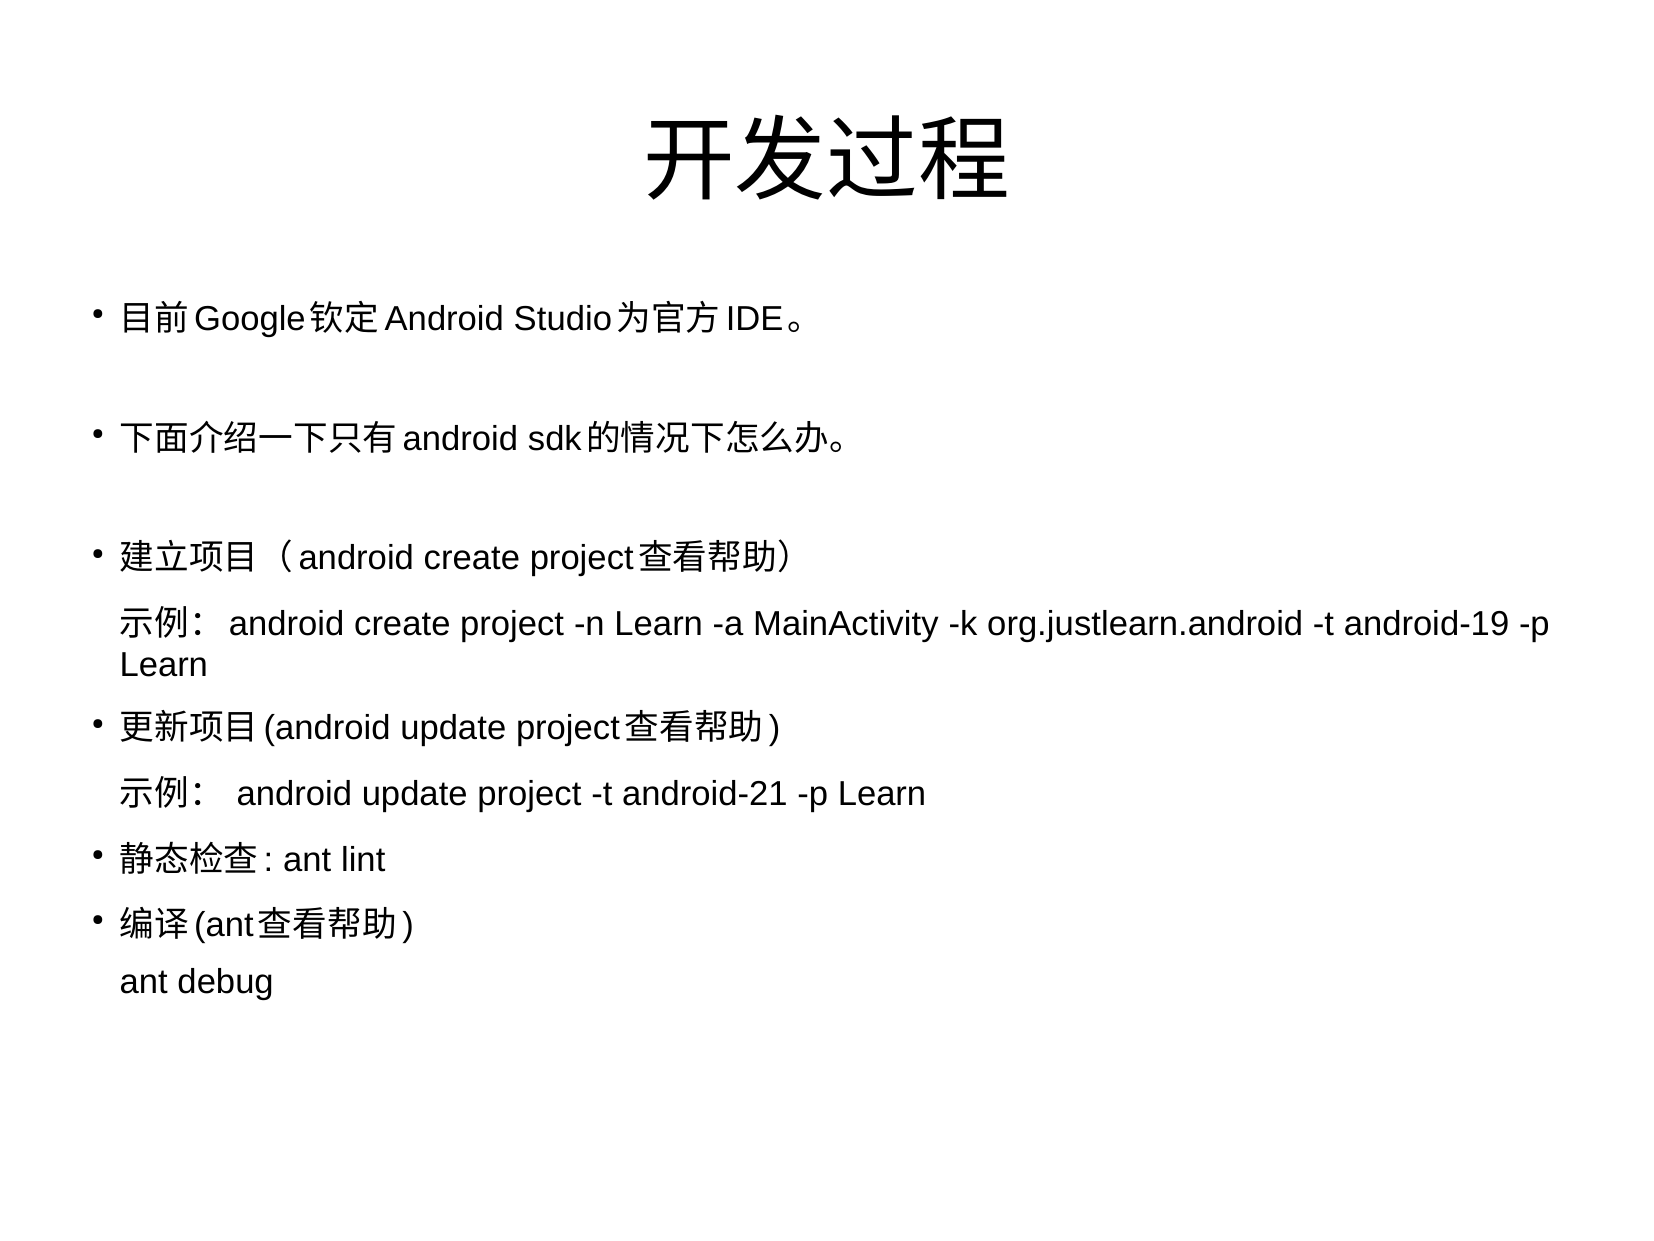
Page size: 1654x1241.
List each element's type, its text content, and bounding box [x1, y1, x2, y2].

title 开发过程 [82, 49, 1571, 257]
list 目前Google钦定Android Studio为官方IDE。 下面介绍一下只有android sdk的情况下怎么办。 建立项目（android create project查看帮助） 示例：android create project -n Learn -a MainActivity -k org.justlearn.android -t android-19 -p Learn 更新项目(android update project查看帮助) 示例： android update project -t android-21 -p Learn 静态检查: ant lint 编译(ant查看帮助) ant debug [82, 290, 1571, 1010]
